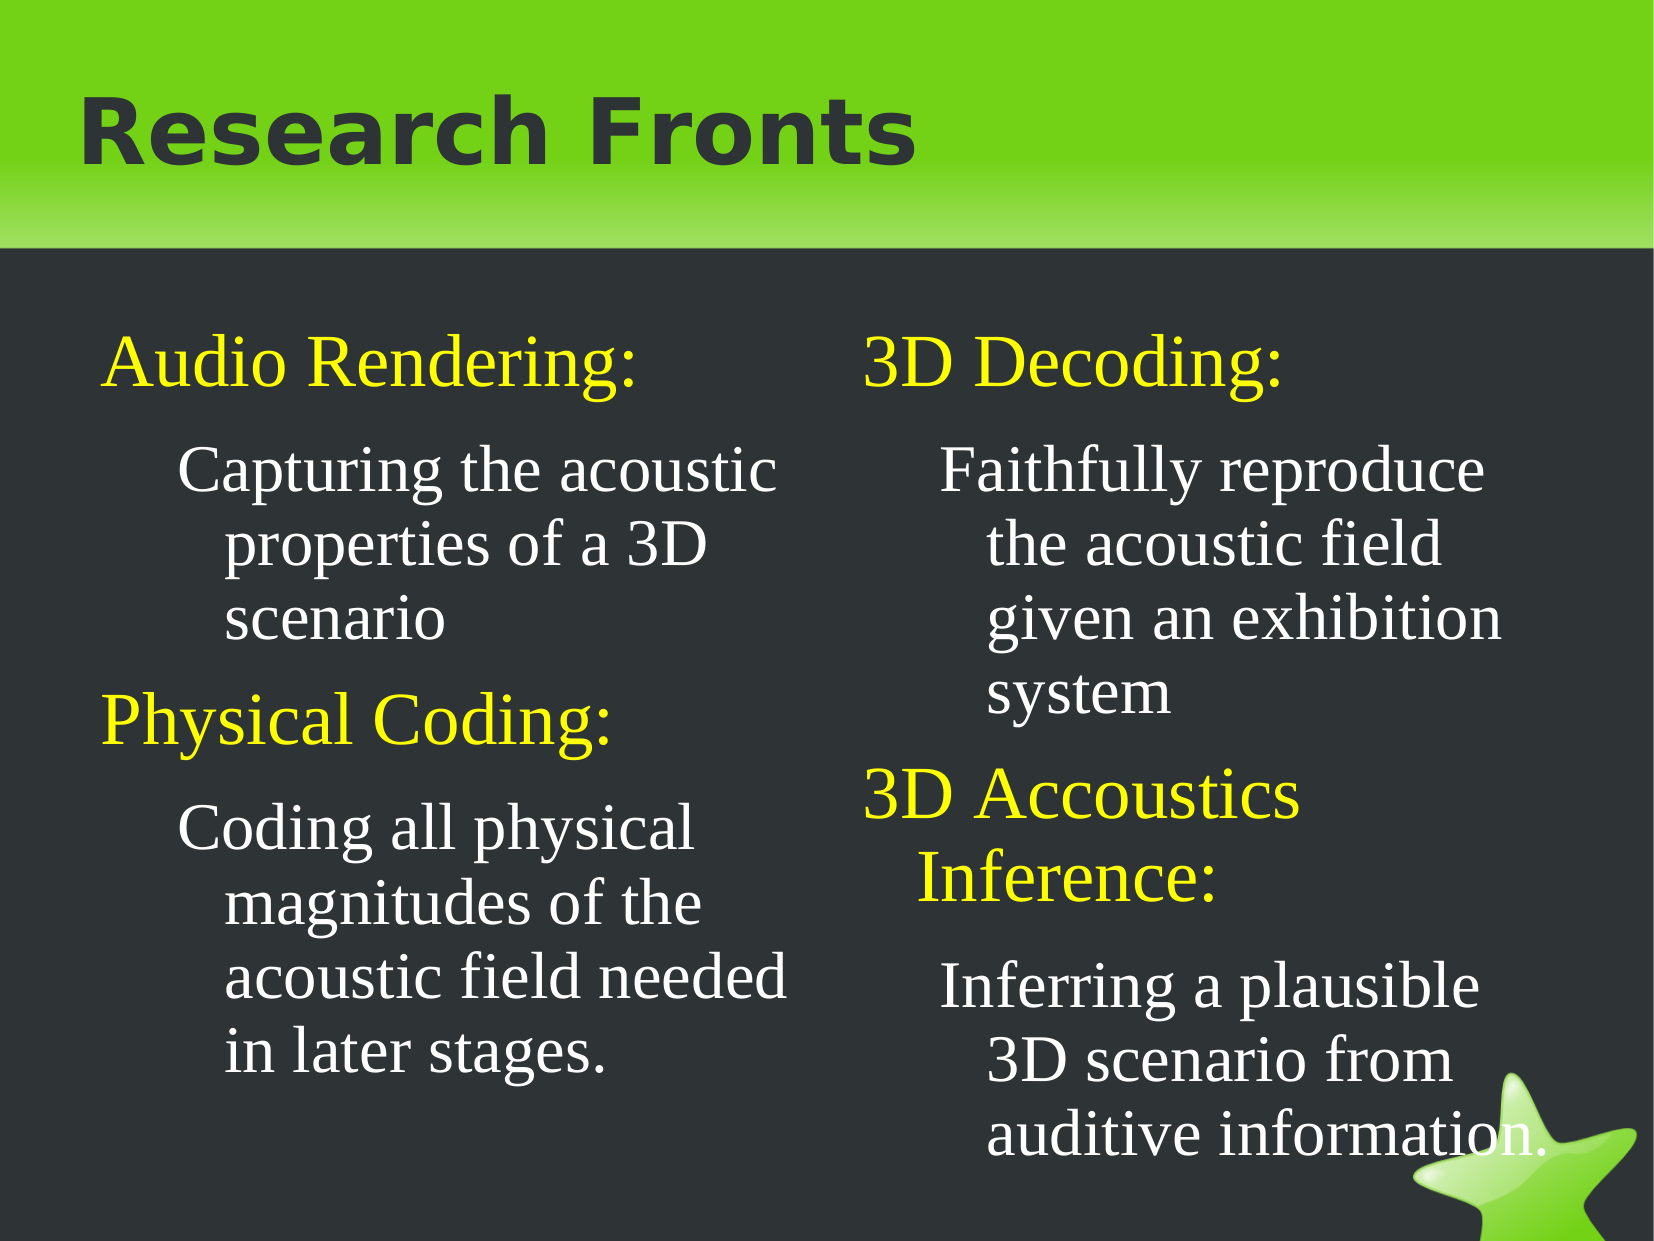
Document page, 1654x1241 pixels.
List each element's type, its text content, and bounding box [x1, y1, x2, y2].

picture [0, 0, 1654, 1241]
title Research Fronts [76, 29, 1565, 237]
list 3D Decoding: Faithfully reproduce the acoustic field given an exhibition system 3D Accoustics Inference: Inferring a plausible 3D scenario from auditive information. [845, 319, 1572, 1241]
list Audio Rendering: Capturing the acoustic properties of a 3D scenario Physical Coding: Coding all physical magnitudes of the acoustic field needed in later stages. [82, 319, 809, 1150]
